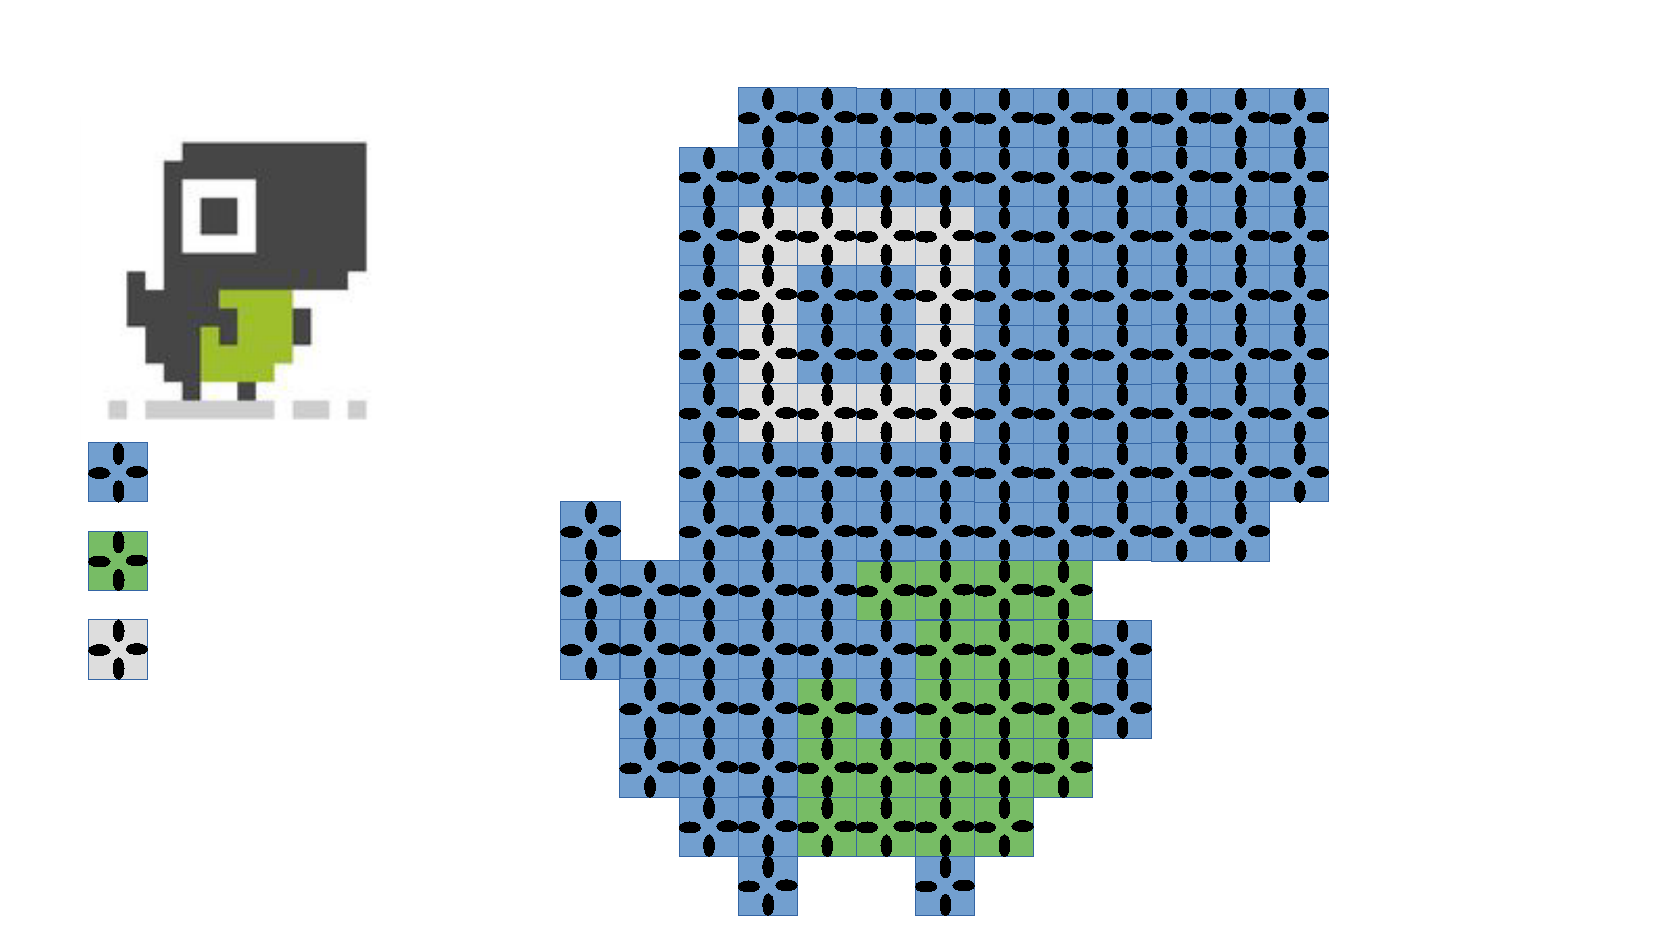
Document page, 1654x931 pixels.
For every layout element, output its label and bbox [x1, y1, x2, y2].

picture [79, 117, 384, 441]
text_box [88, 619, 148, 680]
text_box [88, 531, 148, 591]
text_box [560, 87, 1329, 916]
text_box [88, 442, 148, 503]
